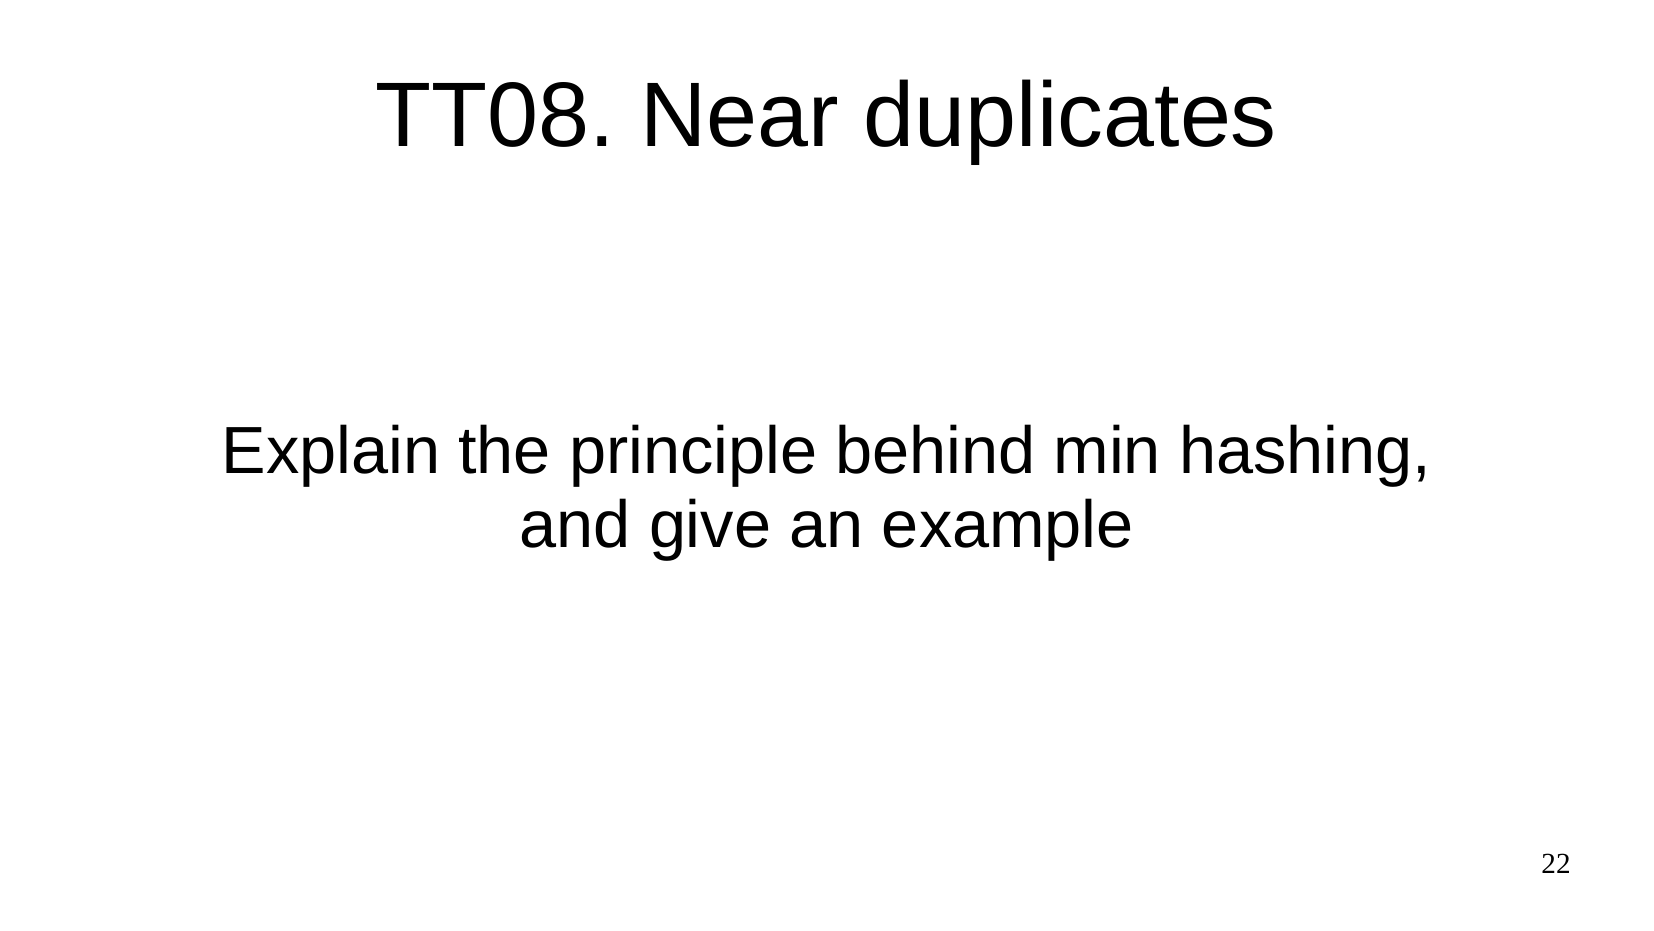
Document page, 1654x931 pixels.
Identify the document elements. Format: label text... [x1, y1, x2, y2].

subtitle Explain the principle behind min hashing, and give an example [82, 217, 1571, 758]
title TT08. Near duplicates [82, 37, 1571, 193]
